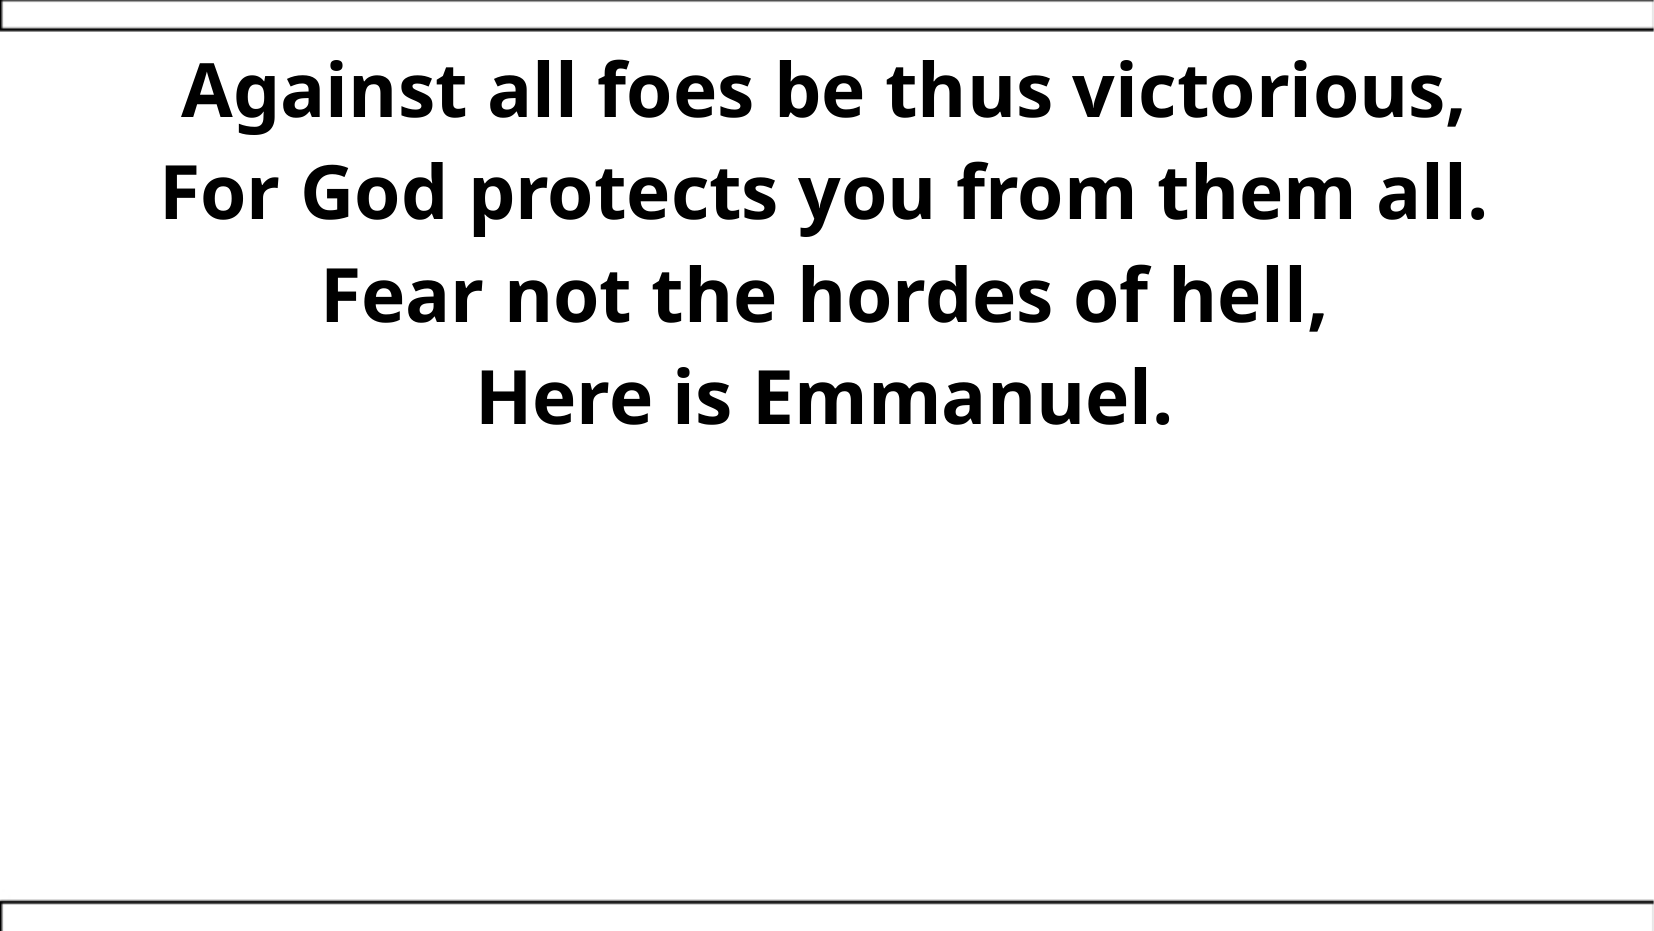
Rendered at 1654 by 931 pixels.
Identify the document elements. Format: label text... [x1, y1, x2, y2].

text_box Against all foes be thus victorious, For God protects you from them all. Fear not the hordes of hell, Here is Emmanuel. [90, 30, 1561, 445]
picture [0, 0, 1654, 931]
